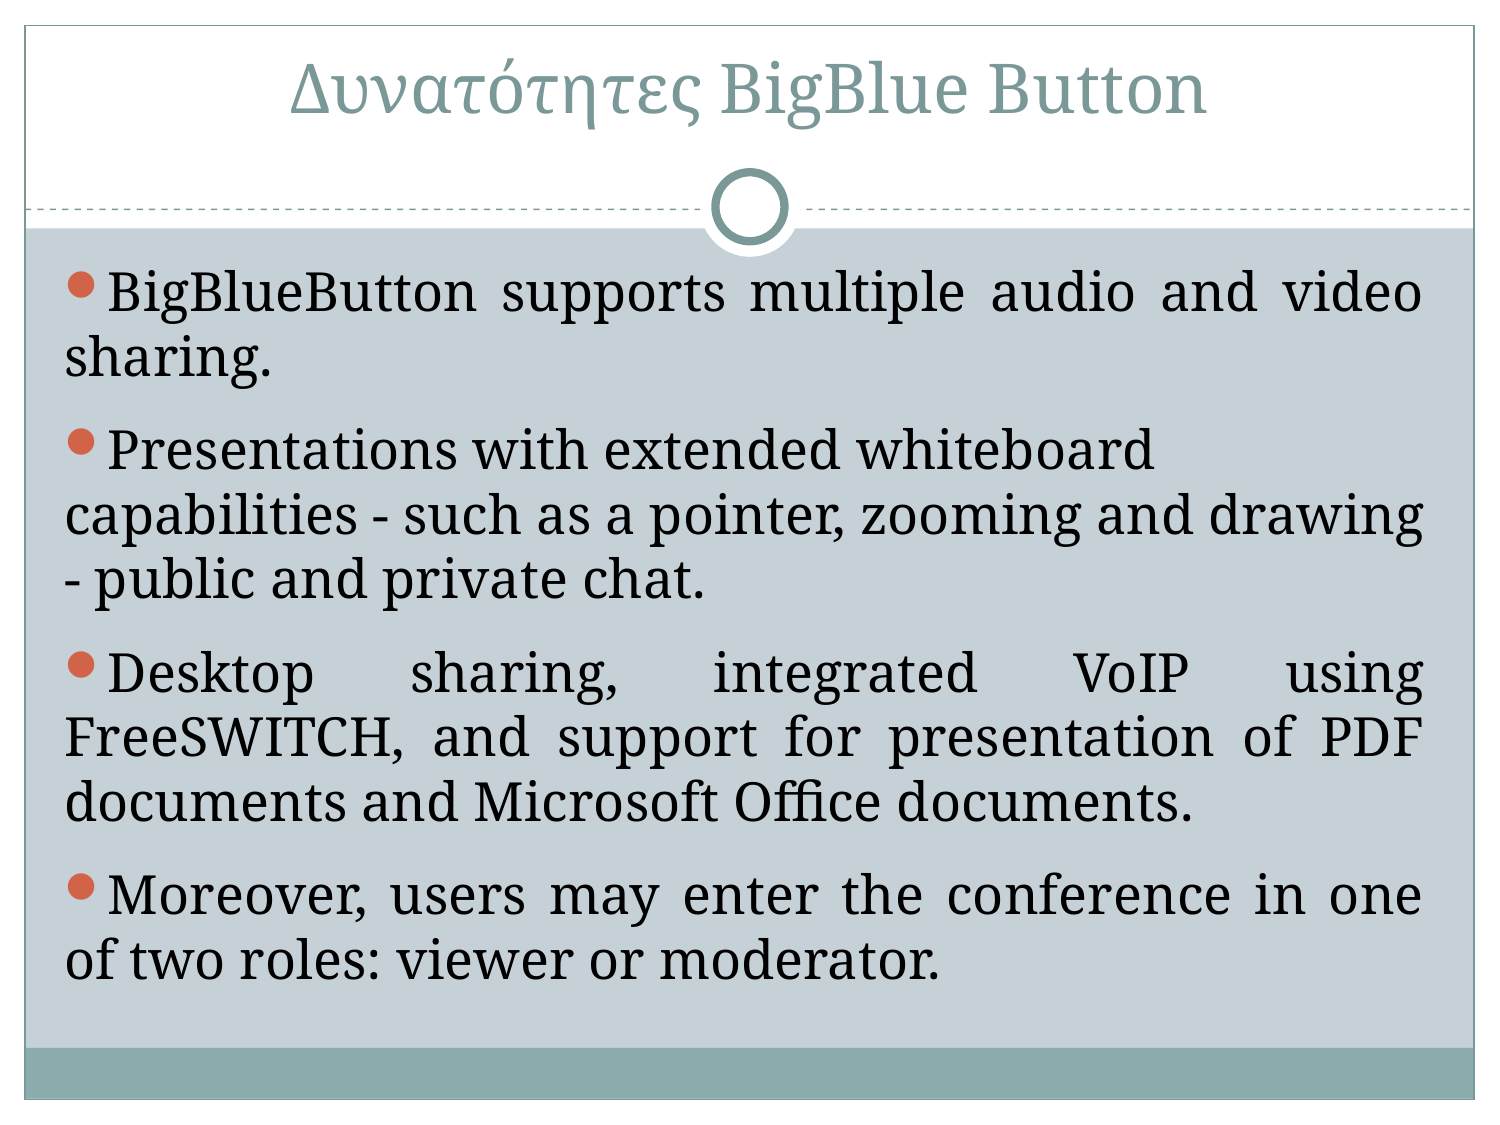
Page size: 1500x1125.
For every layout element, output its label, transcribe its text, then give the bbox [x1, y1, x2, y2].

list BigBlueButton supports multiple audio and video sharing. Presentations with extended whiteboard capabilities - such as a pointer, zooming and drawing - public and private chat. Desktop sharing, integrated VoIP using FreeSWITCH, and support for presentation of PDF documents and Microsoft Office documents. Moreover, users may enter the conference in one of two roles: viewer or moderator. [49, 250, 1445, 1001]
title Δυνατότητες BigBlue Button [49, 37, 1450, 162]
